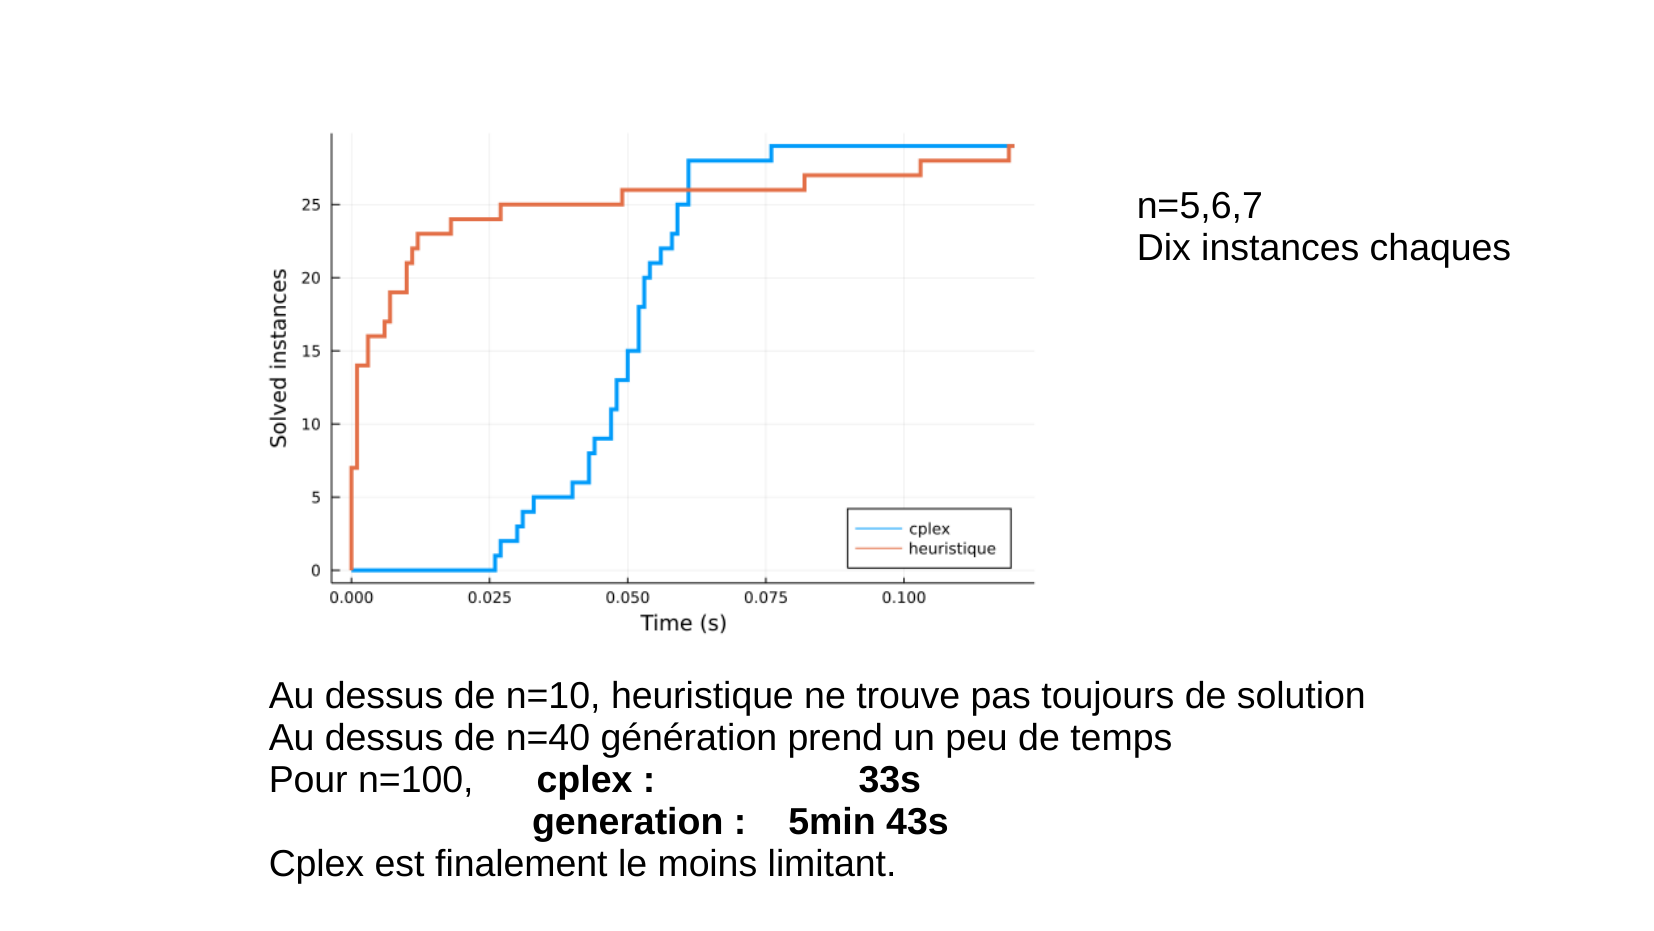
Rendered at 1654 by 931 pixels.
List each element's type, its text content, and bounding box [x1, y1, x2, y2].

text_box Au dessus de n=10, heuristique ne trouve pas toujours de solution Au dessus de n=40 génération prend un peu de temps Pour n=100, cplex : 33s generation : 5min 43s Cplex est finalement le moins limitant. [253, 667, 1465, 931]
text_box n=5,6,7 Dix instances chaques [1122, 177, 1565, 318]
picture [265, 118, 1050, 641]
